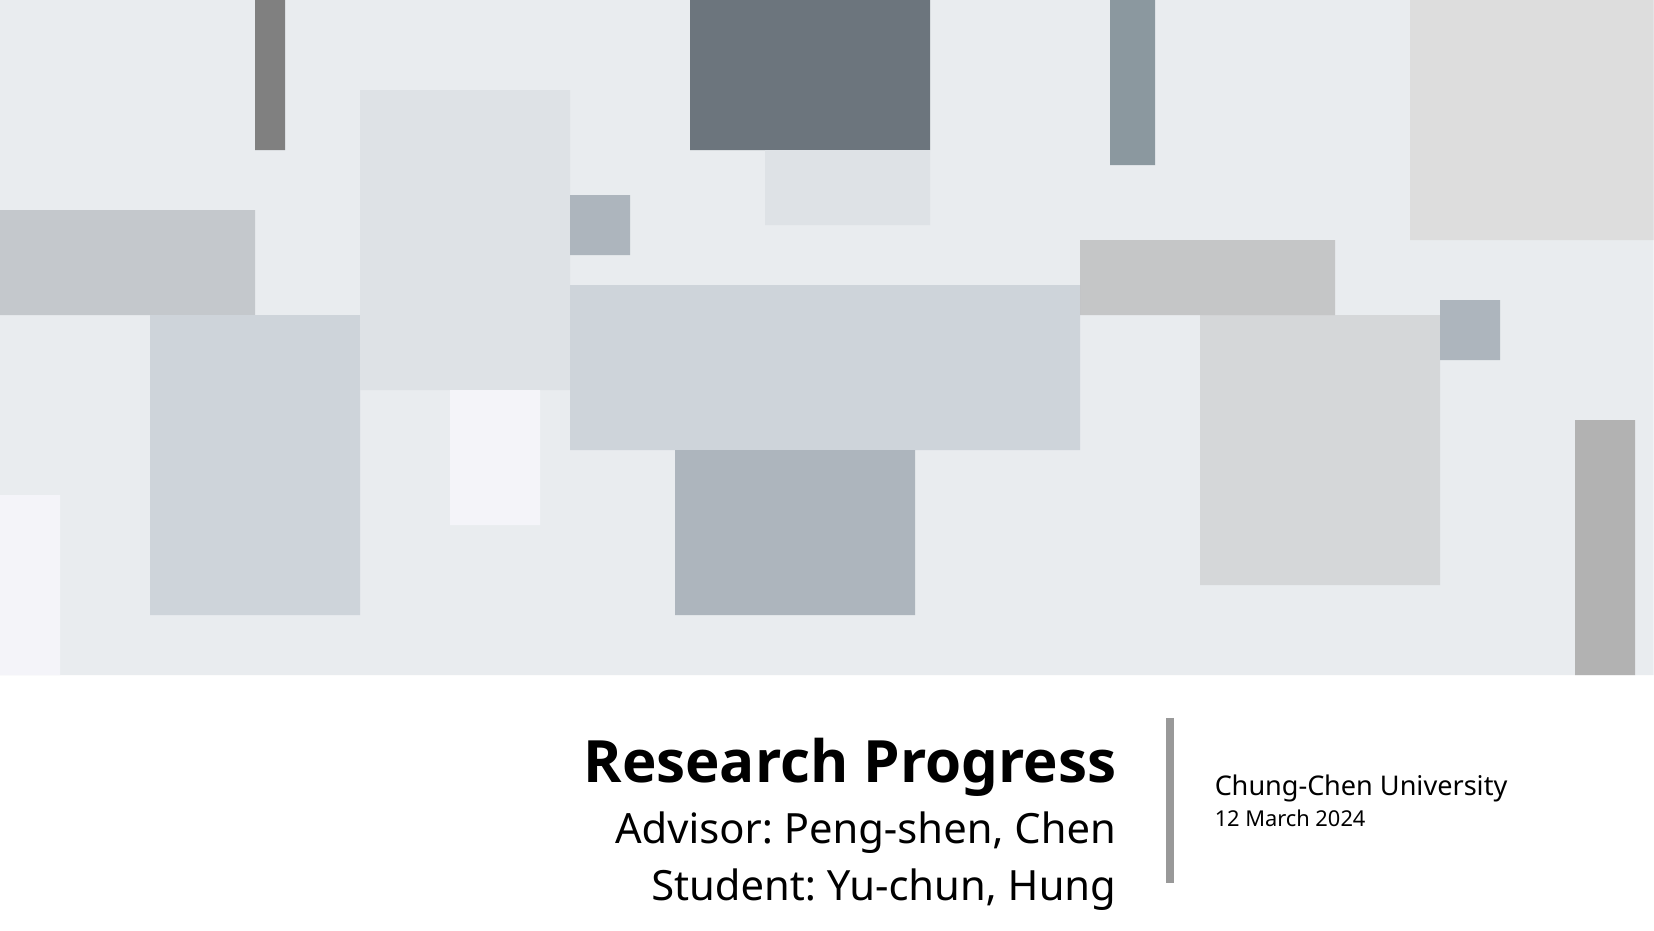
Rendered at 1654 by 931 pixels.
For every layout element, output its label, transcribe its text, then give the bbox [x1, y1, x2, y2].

text_box Chung-Chen University 12 March 2024 [1200, 759, 1591, 841]
text_box Research Progress Advisor: Peng-shen, Chen Student: Yu-chun, Hung [525, 712, 1131, 931]
